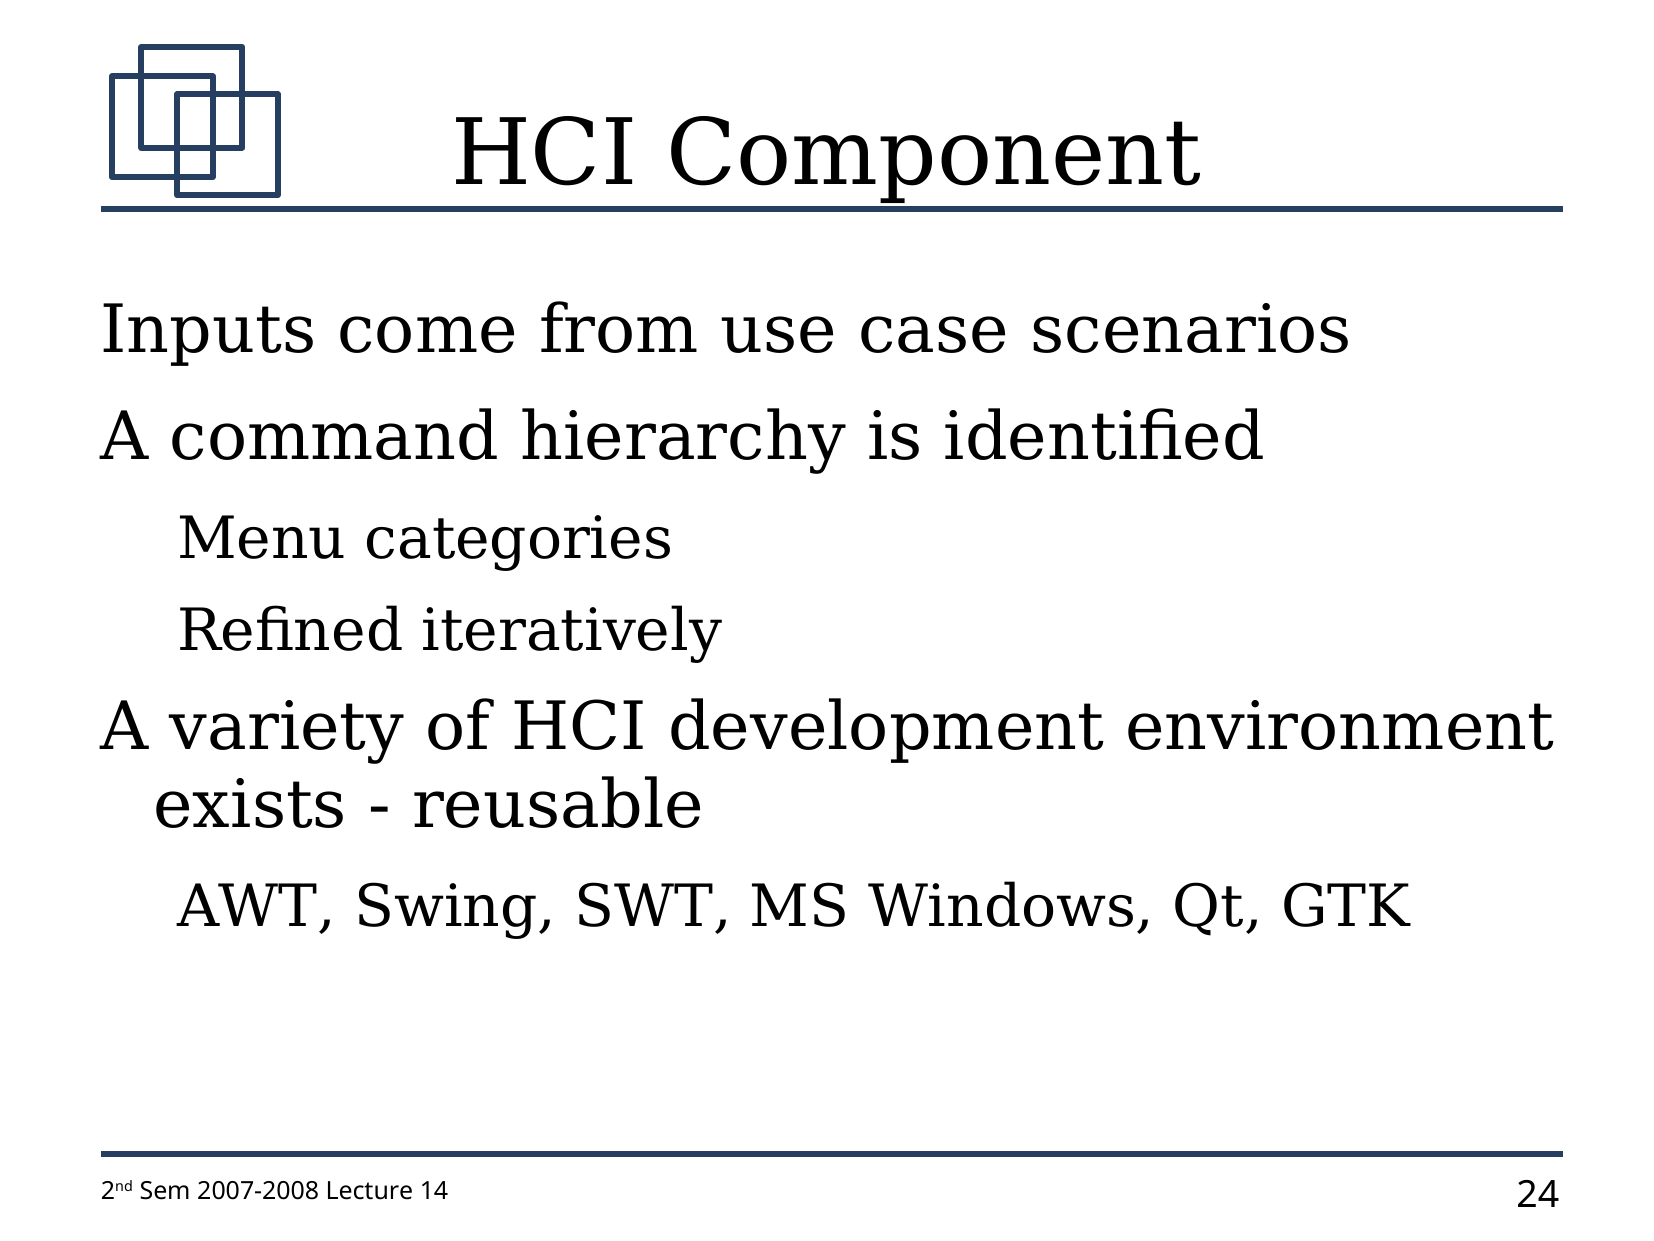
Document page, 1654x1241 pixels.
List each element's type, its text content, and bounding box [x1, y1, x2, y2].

title HCI Component [82, 49, 1571, 257]
list Inputs come from use case scenarios A command hierarchy is identified Menu categories Refined iteratively A variety of HCI development environment exists - reusable AWT, Swing, SWT, MS Windows, Qt, GTK [82, 290, 1571, 1109]
